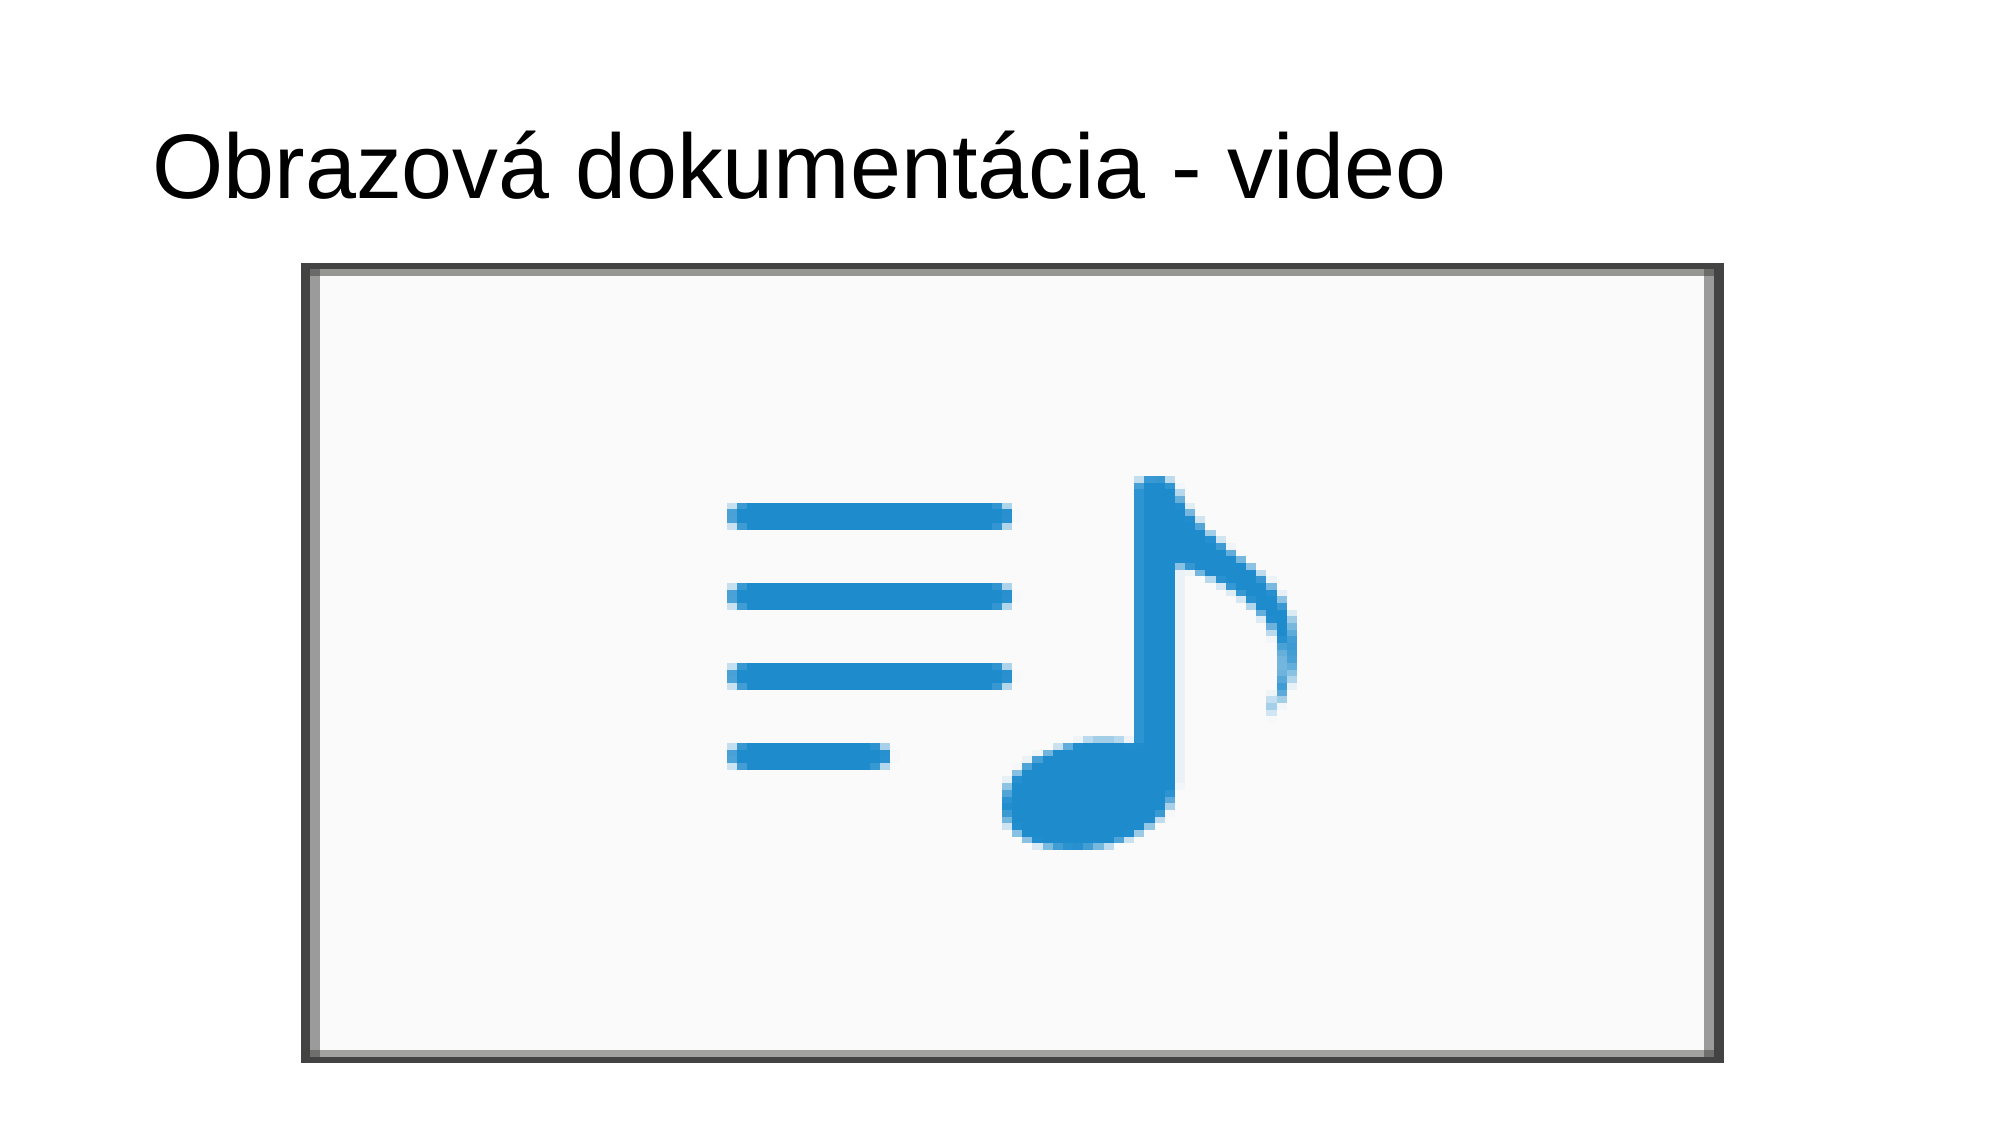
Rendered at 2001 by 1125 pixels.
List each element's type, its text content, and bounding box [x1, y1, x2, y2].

text_box [300, 262, 1726, 1065]
title Obrazová dokumentácia - video [137, 59, 1863, 278]
